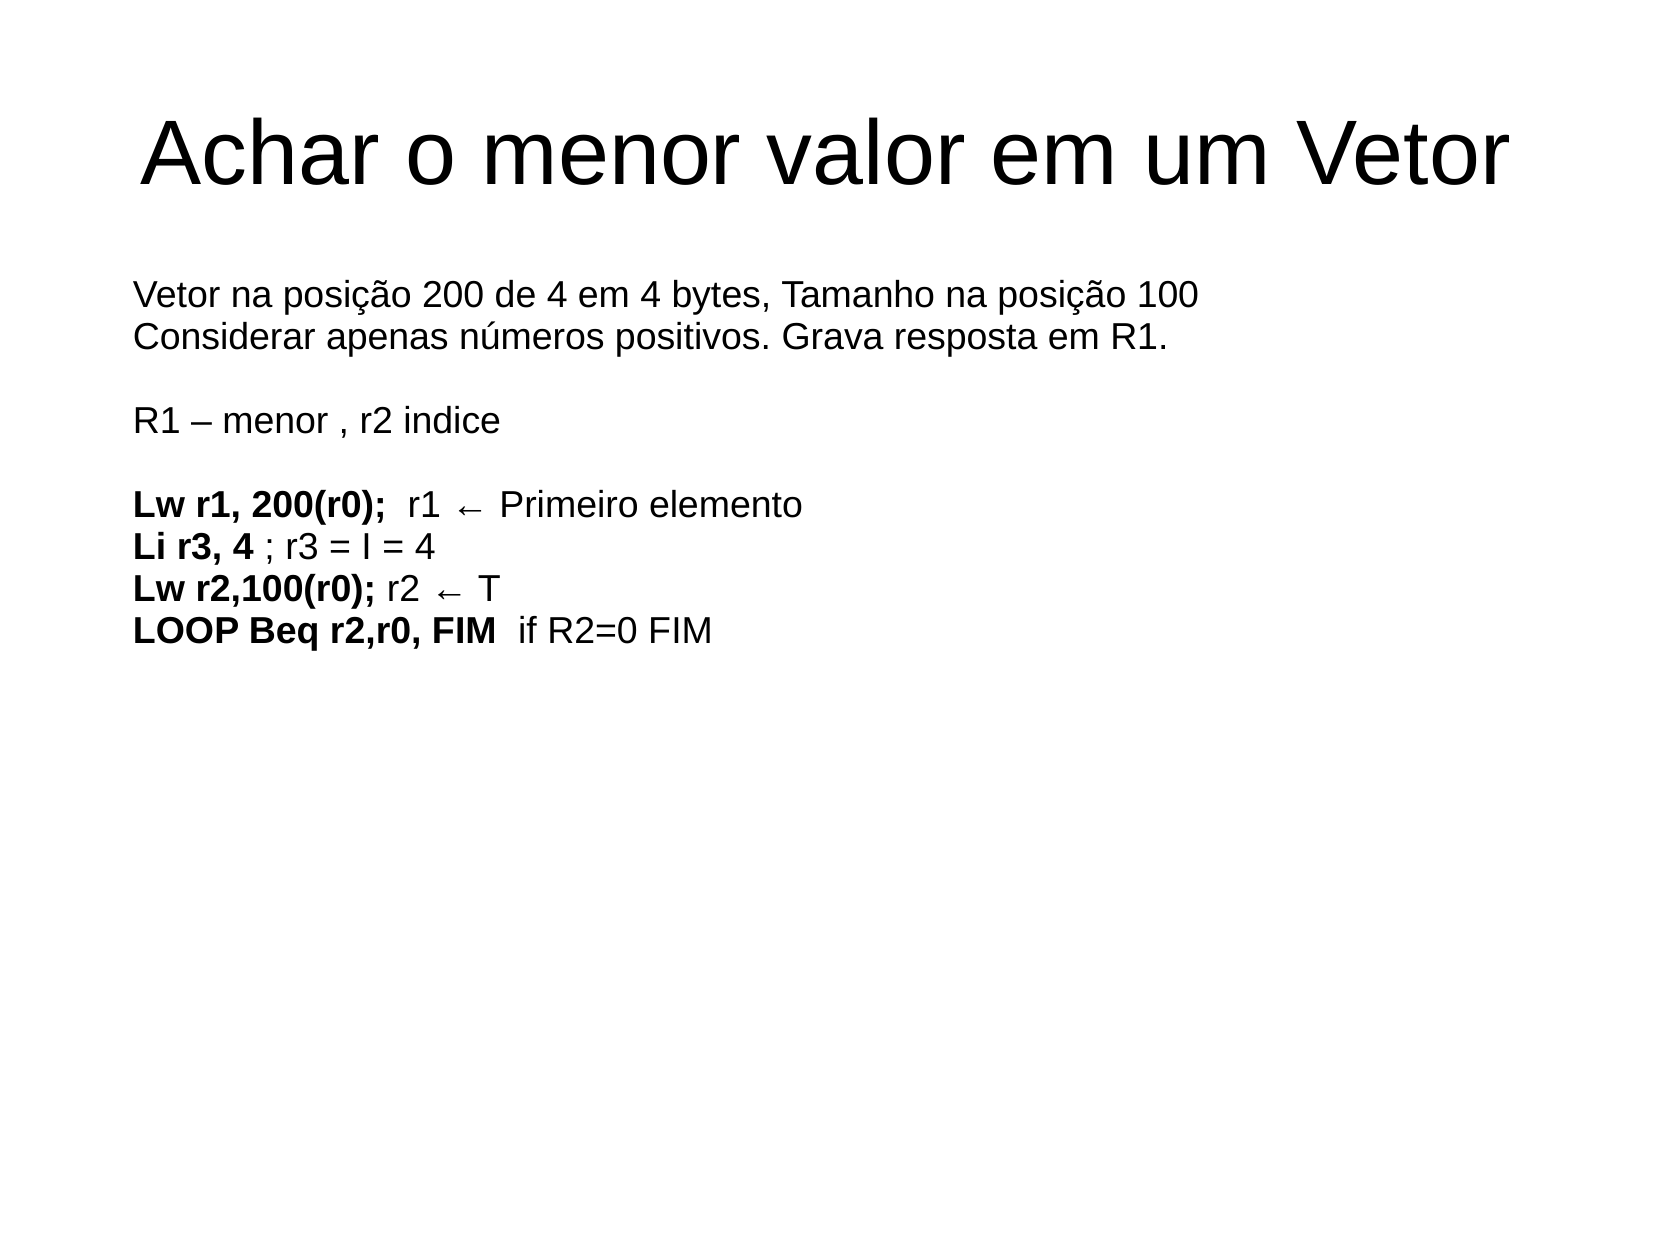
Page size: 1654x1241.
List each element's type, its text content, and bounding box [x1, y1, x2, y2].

title Achar o menor valor em um Vetor [82, 56, 1571, 250]
text_box Vetor na posição 200 de 4 em 4 bytes, Tamanho na posição 100 Considerar apenas números positivos. Grava resposta em R1. R1 – menor , r2 indice Lw r1, 200(r0); r1 ← Primeiro elemento Li r3, 4 ; r3 = I = 4 Lw r2,100(r0); r2 ← T LOOP Beq r2,r0, FIM if R2=0 FIM [118, 265, 1214, 743]
